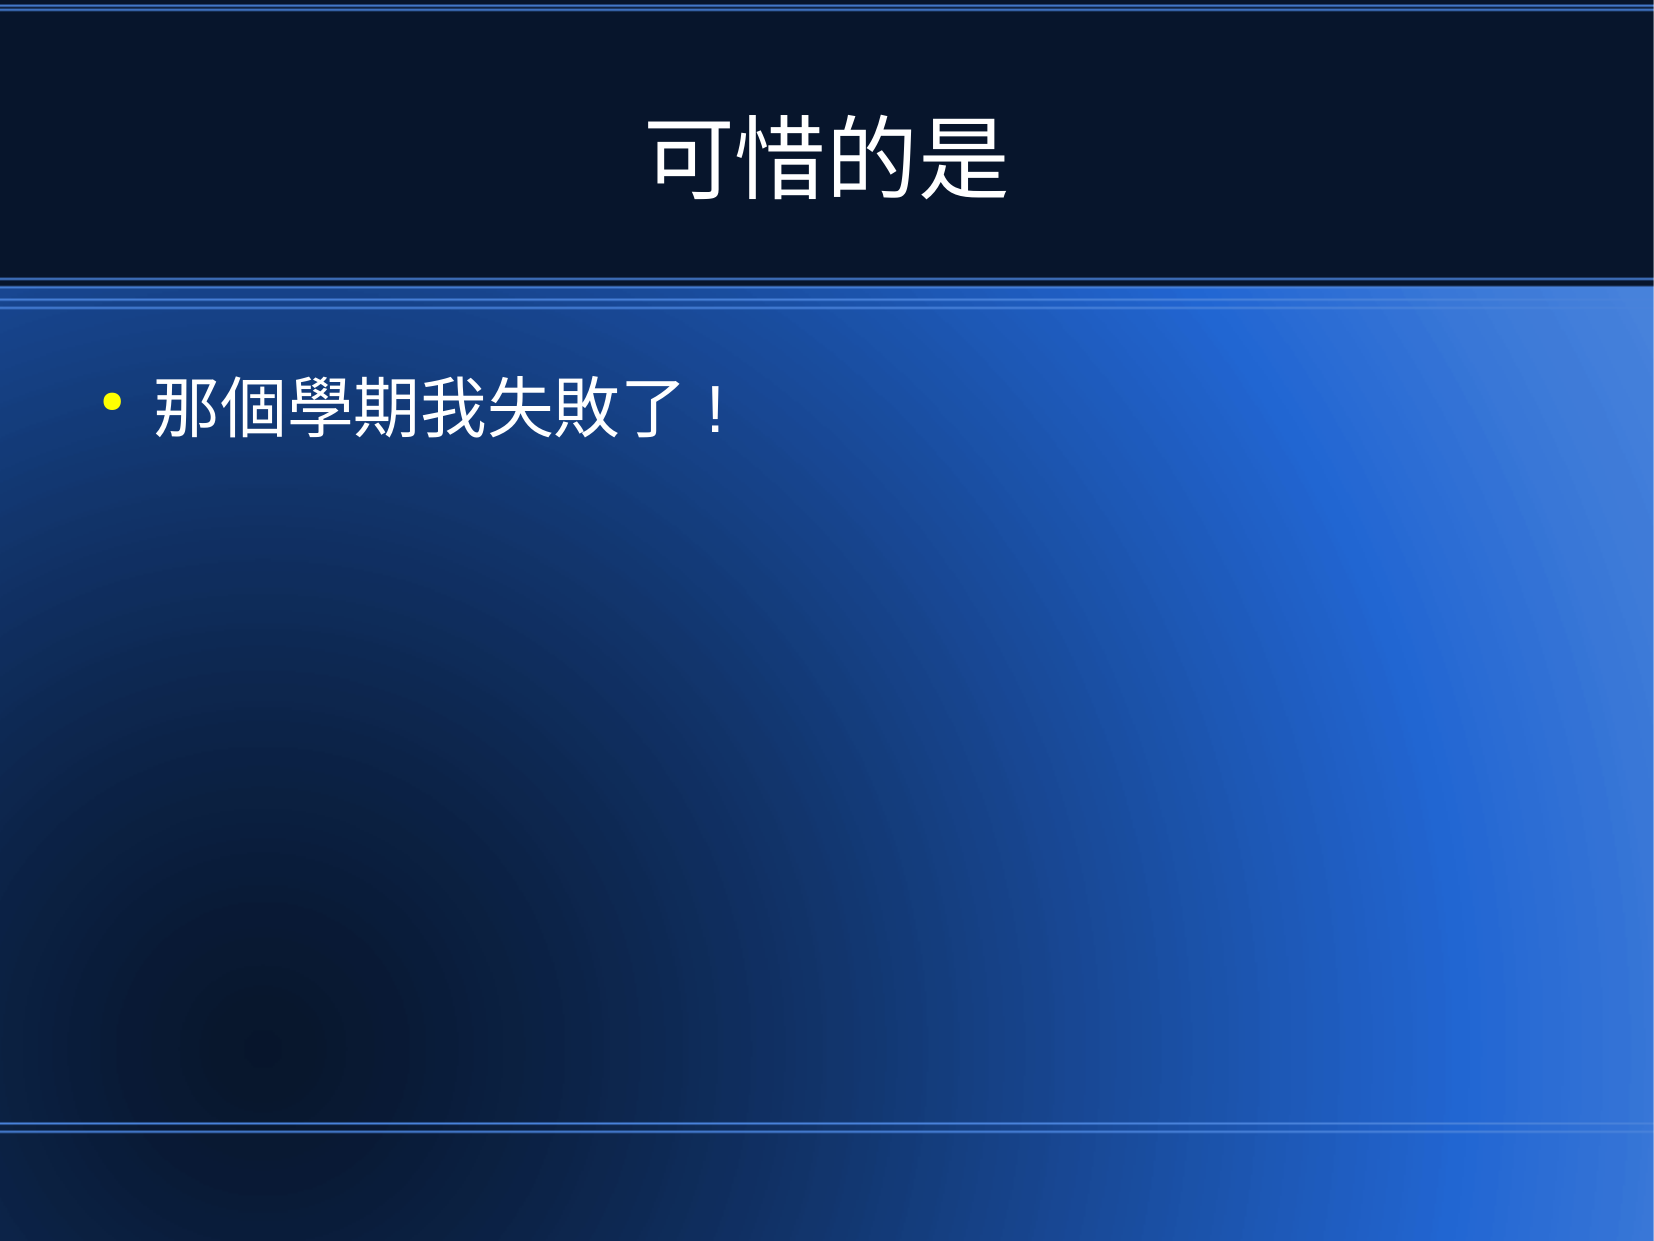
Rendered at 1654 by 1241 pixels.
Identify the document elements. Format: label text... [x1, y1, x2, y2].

title 可惜的是 [82, 49, 1571, 257]
picture [0, 0, 1654, 1241]
list 那個學期我失敗了! [82, 355, 1571, 1075]
